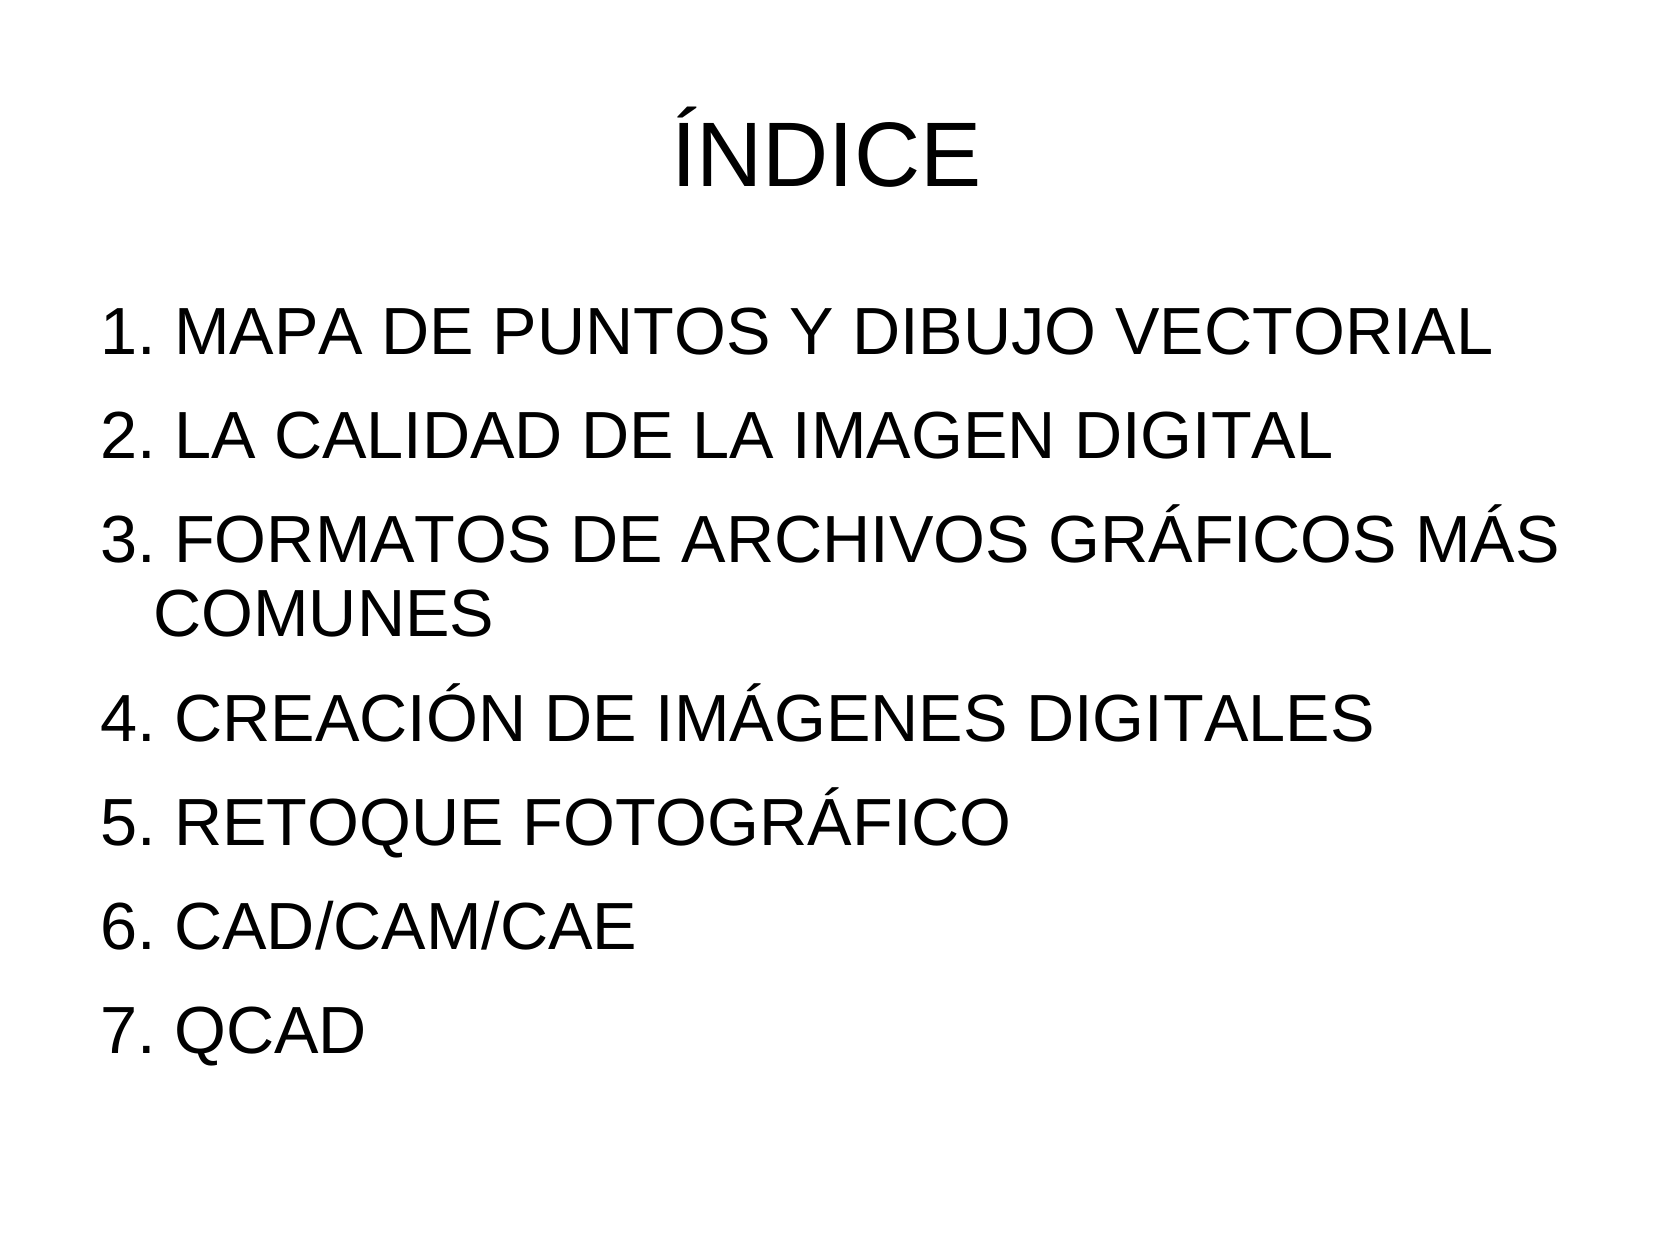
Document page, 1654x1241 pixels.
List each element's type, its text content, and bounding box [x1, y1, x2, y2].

title ÍNDICE [82, 49, 1571, 257]
list MAPA DE PUNTOS Y DIBUJO VECTORIAL LA CALIDAD DE LA IMAGEN DIGITAL FORMATOS DE ARCHIVOS GRÁFICOS MÁS COMUNES CREACIÓN DE IMÁGENES DIGITALES RETOQUE FOTOGRÁFICO CAD/CAM/CAE QCAD [82, 290, 1571, 1109]
